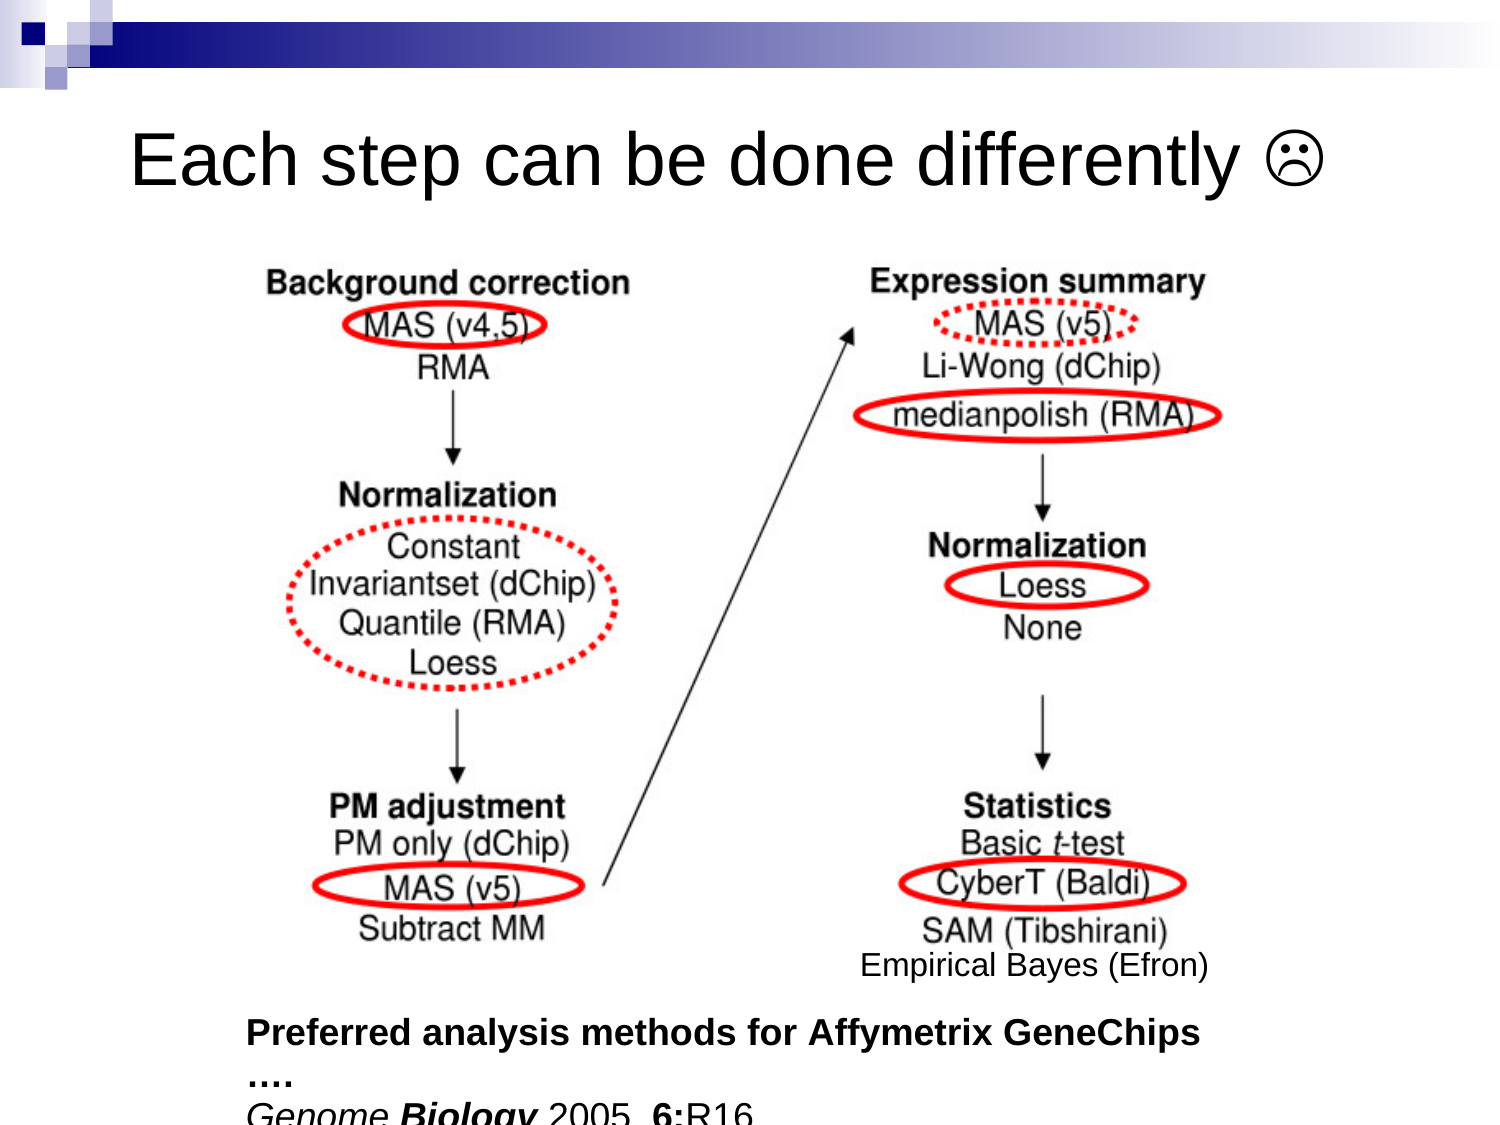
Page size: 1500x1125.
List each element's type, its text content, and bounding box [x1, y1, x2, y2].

text_box Empirical Bayes (Efron) [845, 939, 1225, 992]
text_box Preferred analysis methods for Affymetrix GeneChips …. Genome Biology 2005, 6:R16 [231, 1004, 1274, 1125]
title Each step can be done differently  [114, 94, 1463, 216]
picture [252, 248, 1238, 972]
